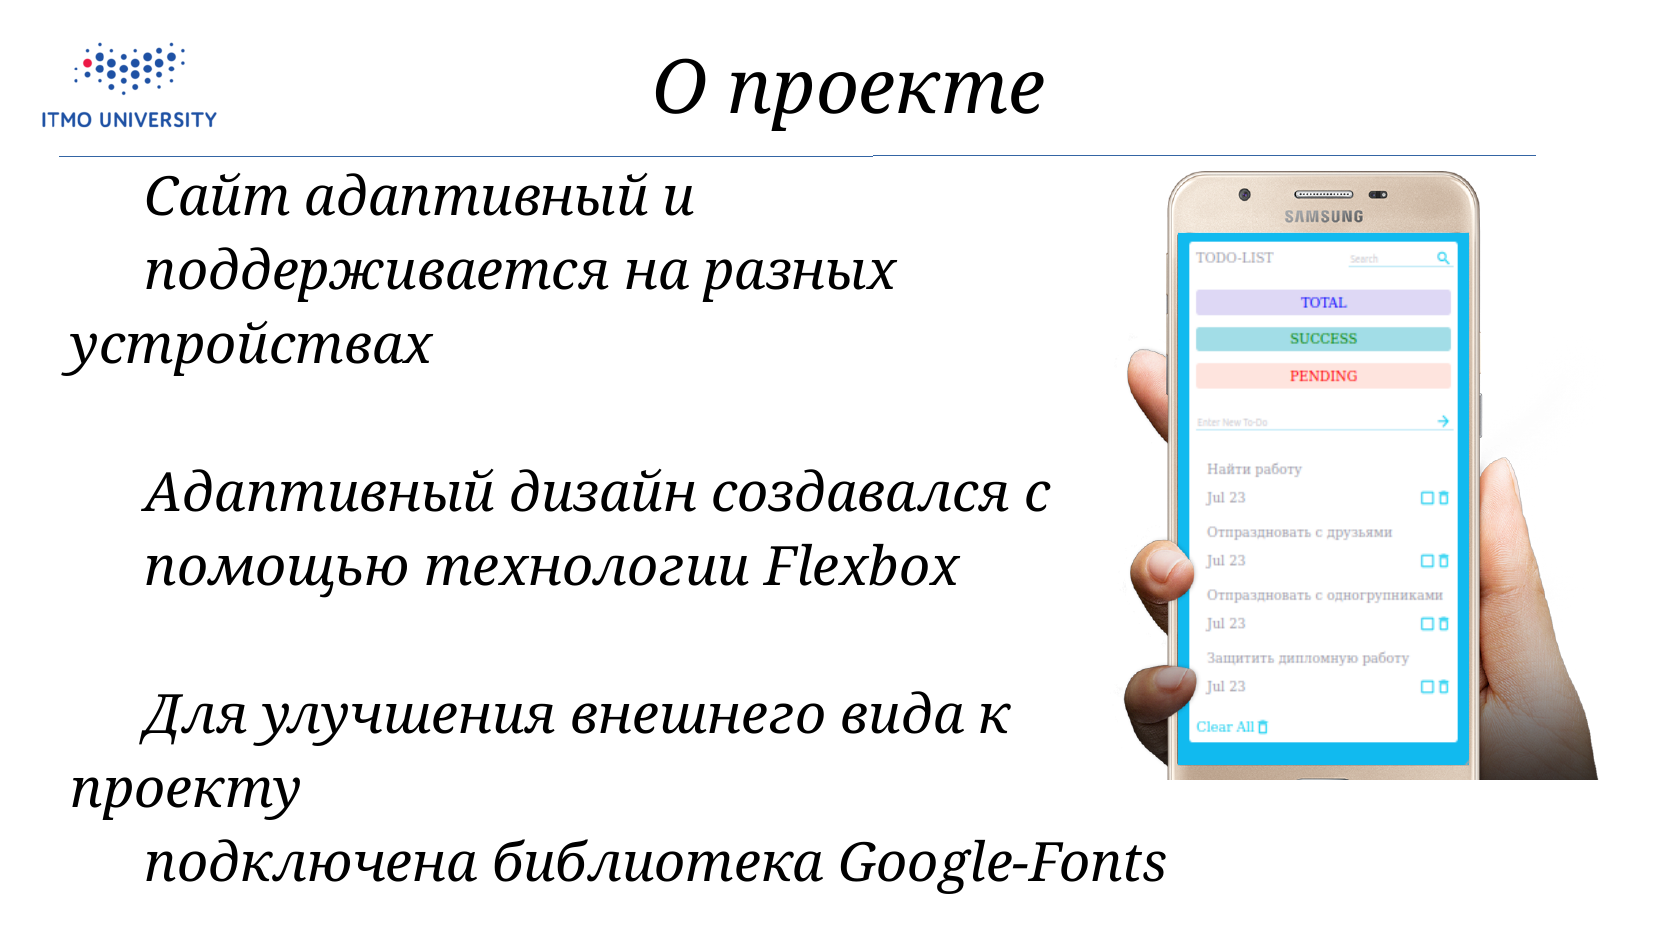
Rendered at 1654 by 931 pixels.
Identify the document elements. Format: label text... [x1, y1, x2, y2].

title О проекте [82, 0, 1571, 156]
title Сайт адаптивный и поддерживается на разных устройствах Адаптивный дизайн создавался с помощью технологии Flexbox Для улучшения внешнего вида к проекту подключена библиотека Google-Fonts [0, 141, 1241, 839]
picture [1098, 166, 1607, 780]
picture [27, 12, 231, 157]
